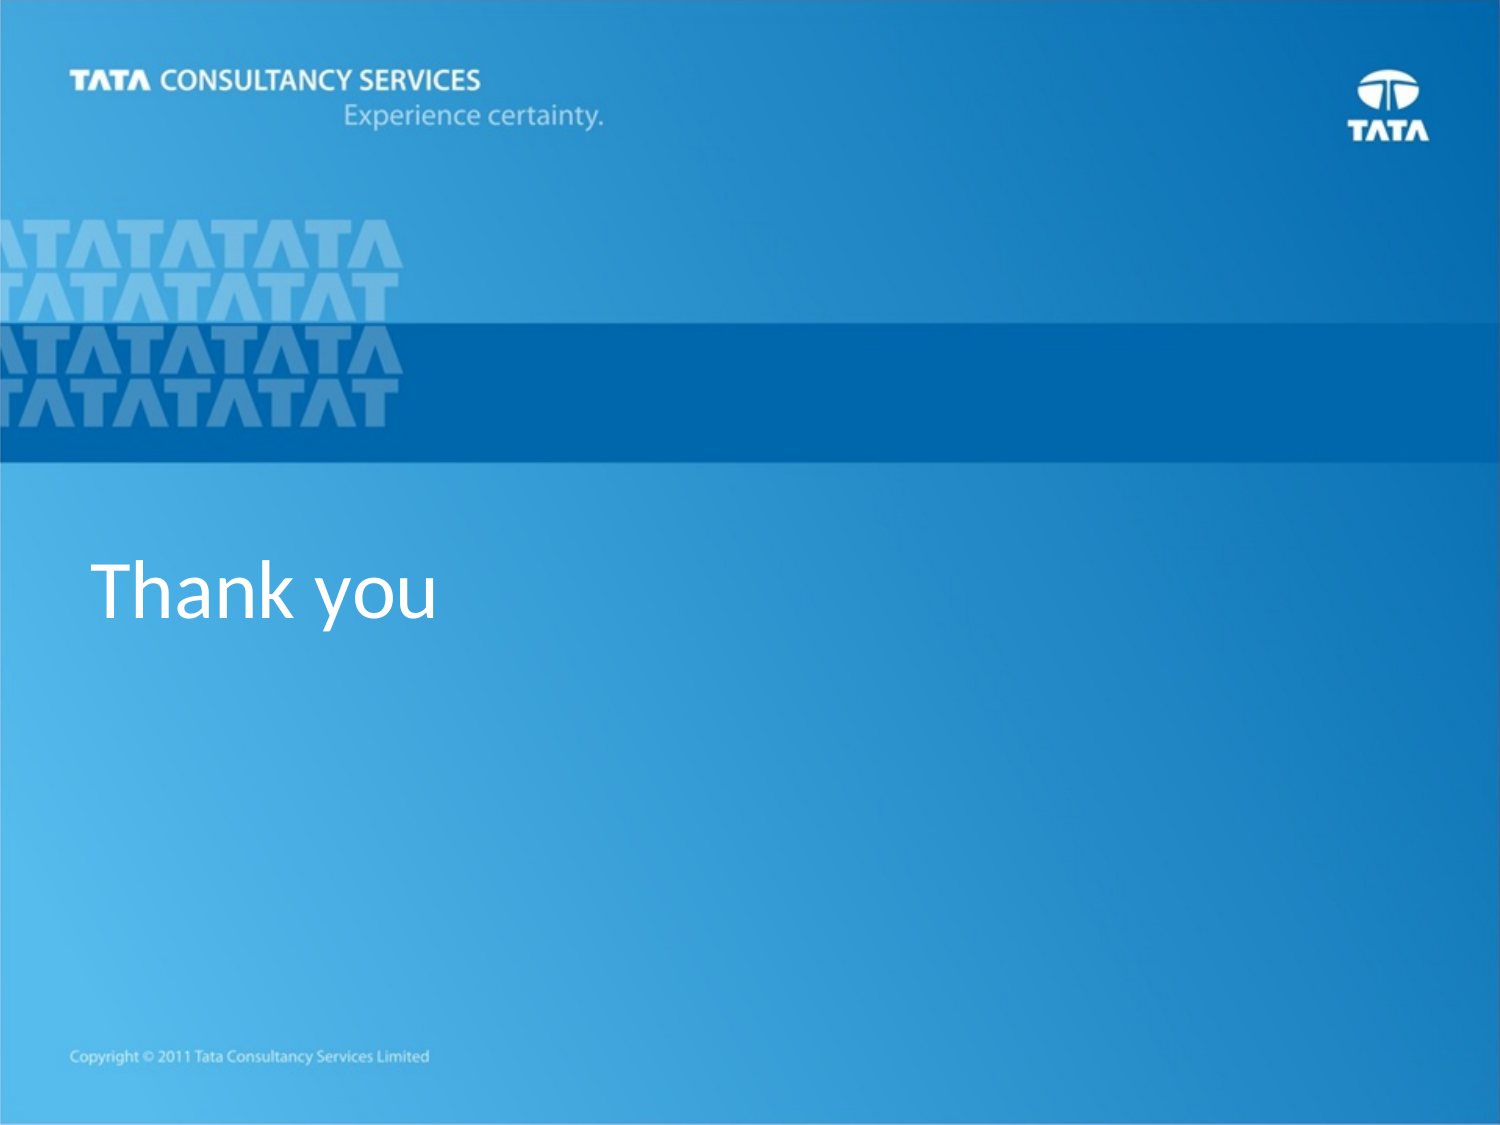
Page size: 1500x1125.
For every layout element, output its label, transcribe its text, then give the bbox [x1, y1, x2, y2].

picture [0, 0, 1500, 1125]
text_box Thank you [75, 527, 546, 882]
